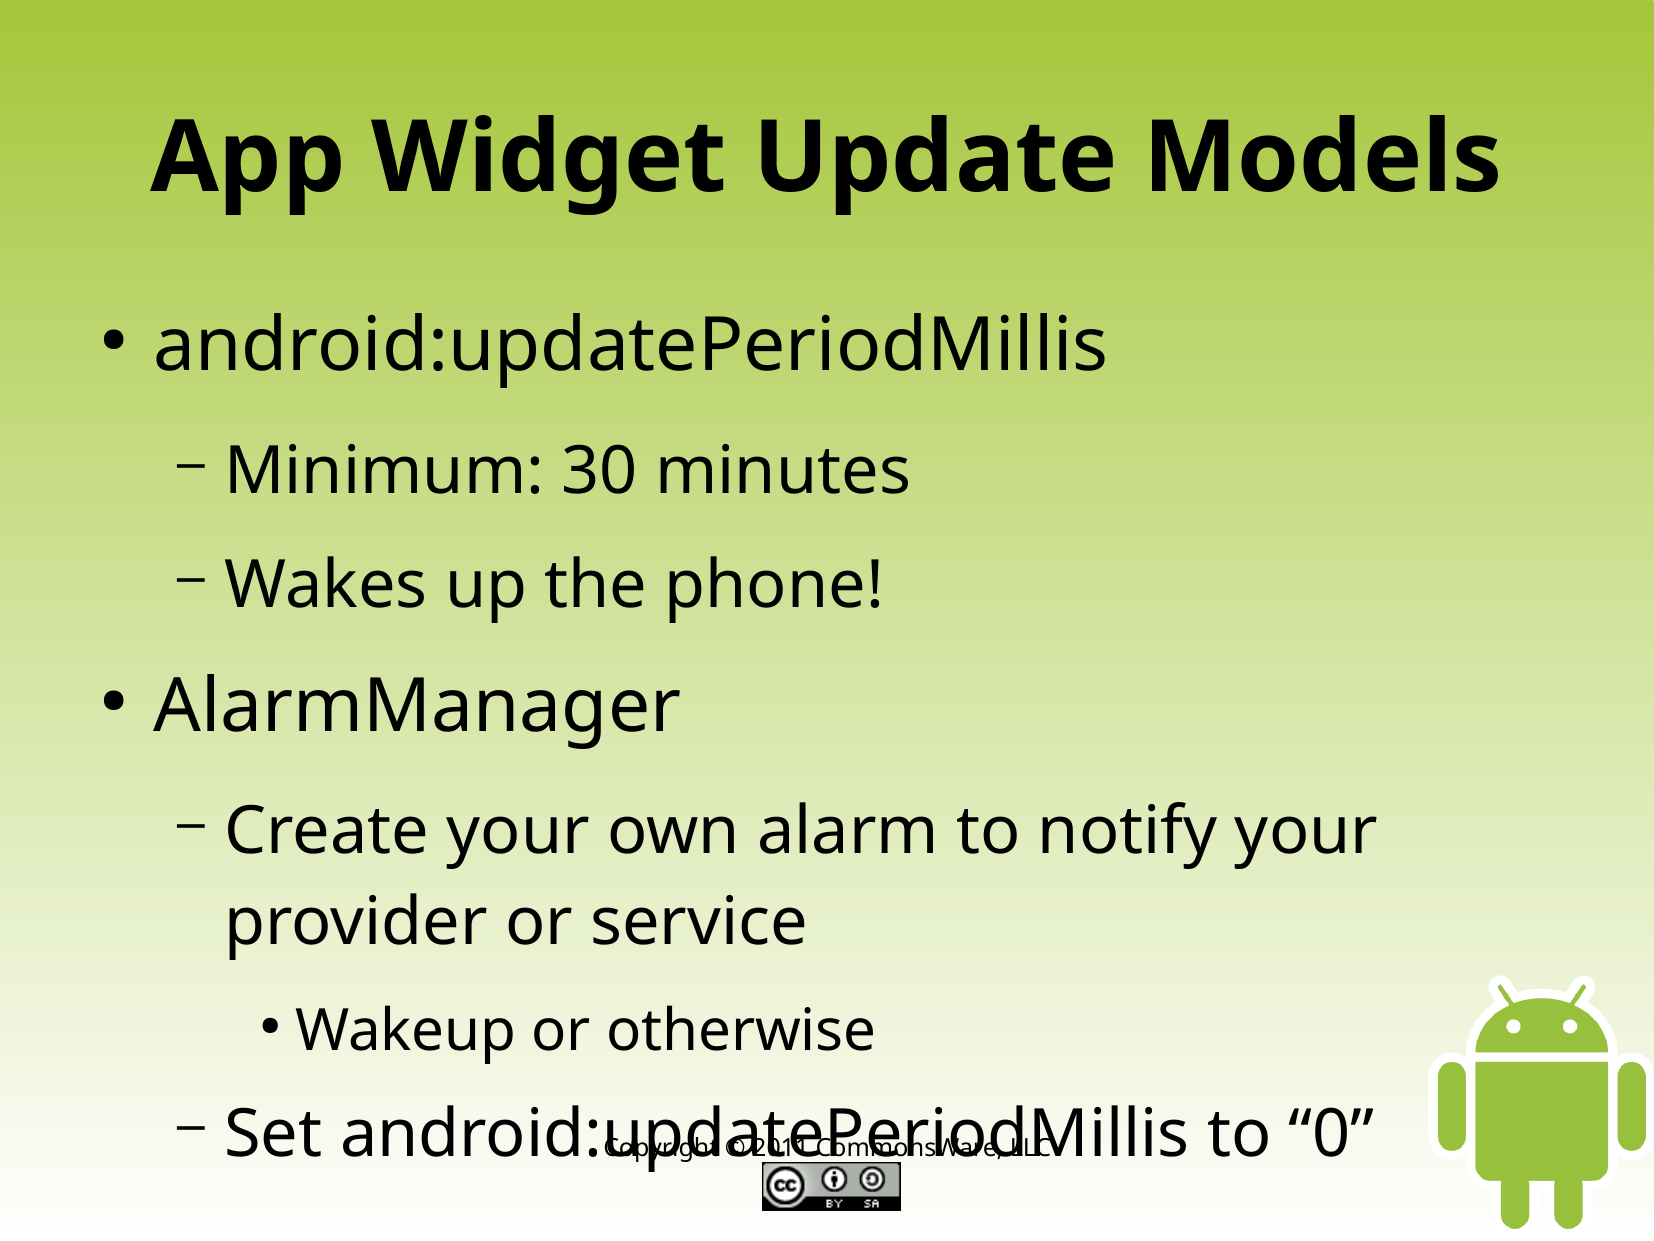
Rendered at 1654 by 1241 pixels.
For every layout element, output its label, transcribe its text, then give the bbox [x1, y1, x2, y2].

list android:updatePeriodMillis Minimum: 30 minutes Wakes up the phone! AlarmManager Create your own alarm to notify your provider or service Wakeup or otherwise Set android:updatePeriodMillis to “0” [82, 290, 1571, 1094]
picture [762, 1162, 901, 1211]
title App Widget Update Models [82, 49, 1571, 257]
picture [1428, 975, 1654, 1238]
